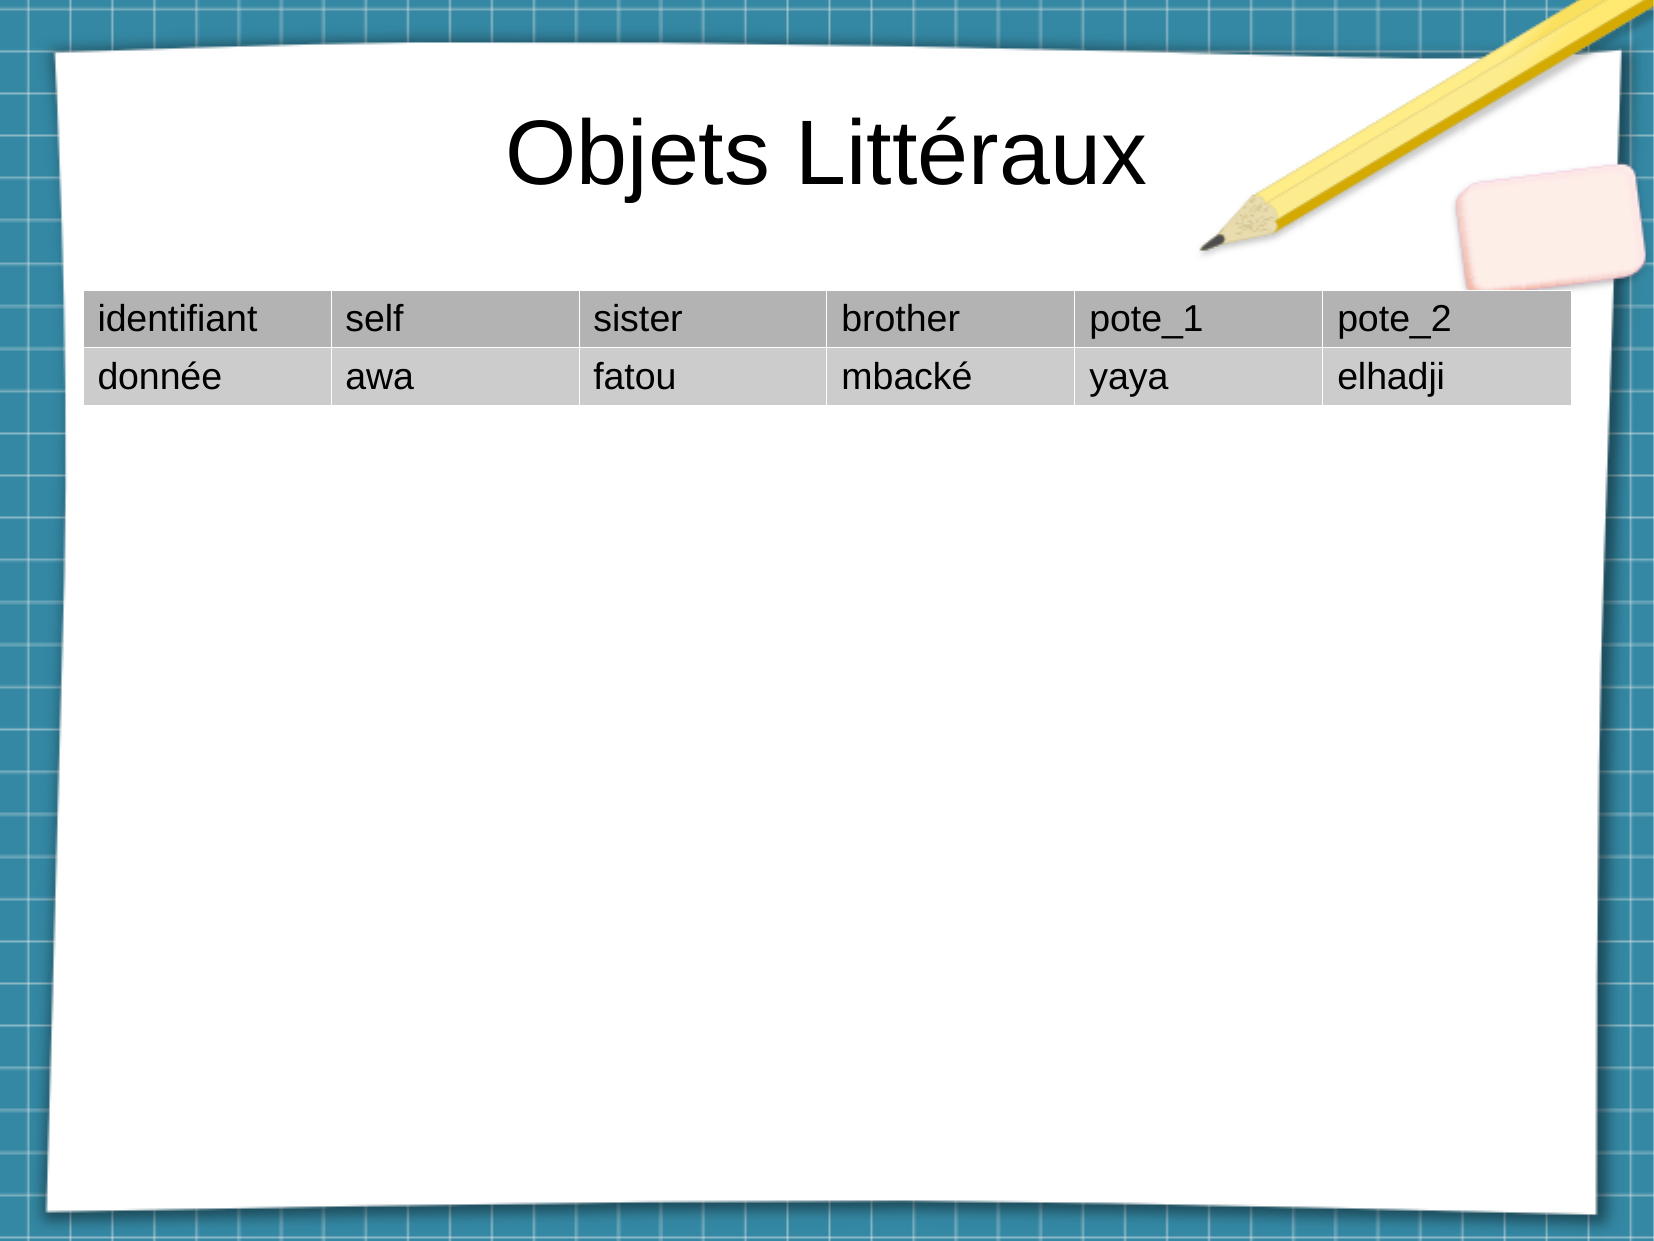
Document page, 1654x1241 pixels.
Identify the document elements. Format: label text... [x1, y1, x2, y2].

table_cell fatou [580, 348, 826, 405]
table_header self [332, 291, 579, 347]
table_header sister [580, 291, 826, 347]
table_cell yaya [1075, 348, 1322, 405]
picture [0, 0, 1654, 1241]
table_cell awa [332, 348, 579, 405]
table_header brother [827, 291, 1074, 347]
table_cell mbacké [827, 348, 1074, 405]
table_header identifiant [84, 291, 331, 347]
title Objets Littéraux [82, 49, 1571, 257]
table_header pote_2 [1323, 291, 1571, 347]
table_cell donnée [84, 348, 331, 405]
table_cell elhadji [1323, 348, 1571, 405]
table_header pote_1 [1075, 291, 1322, 347]
